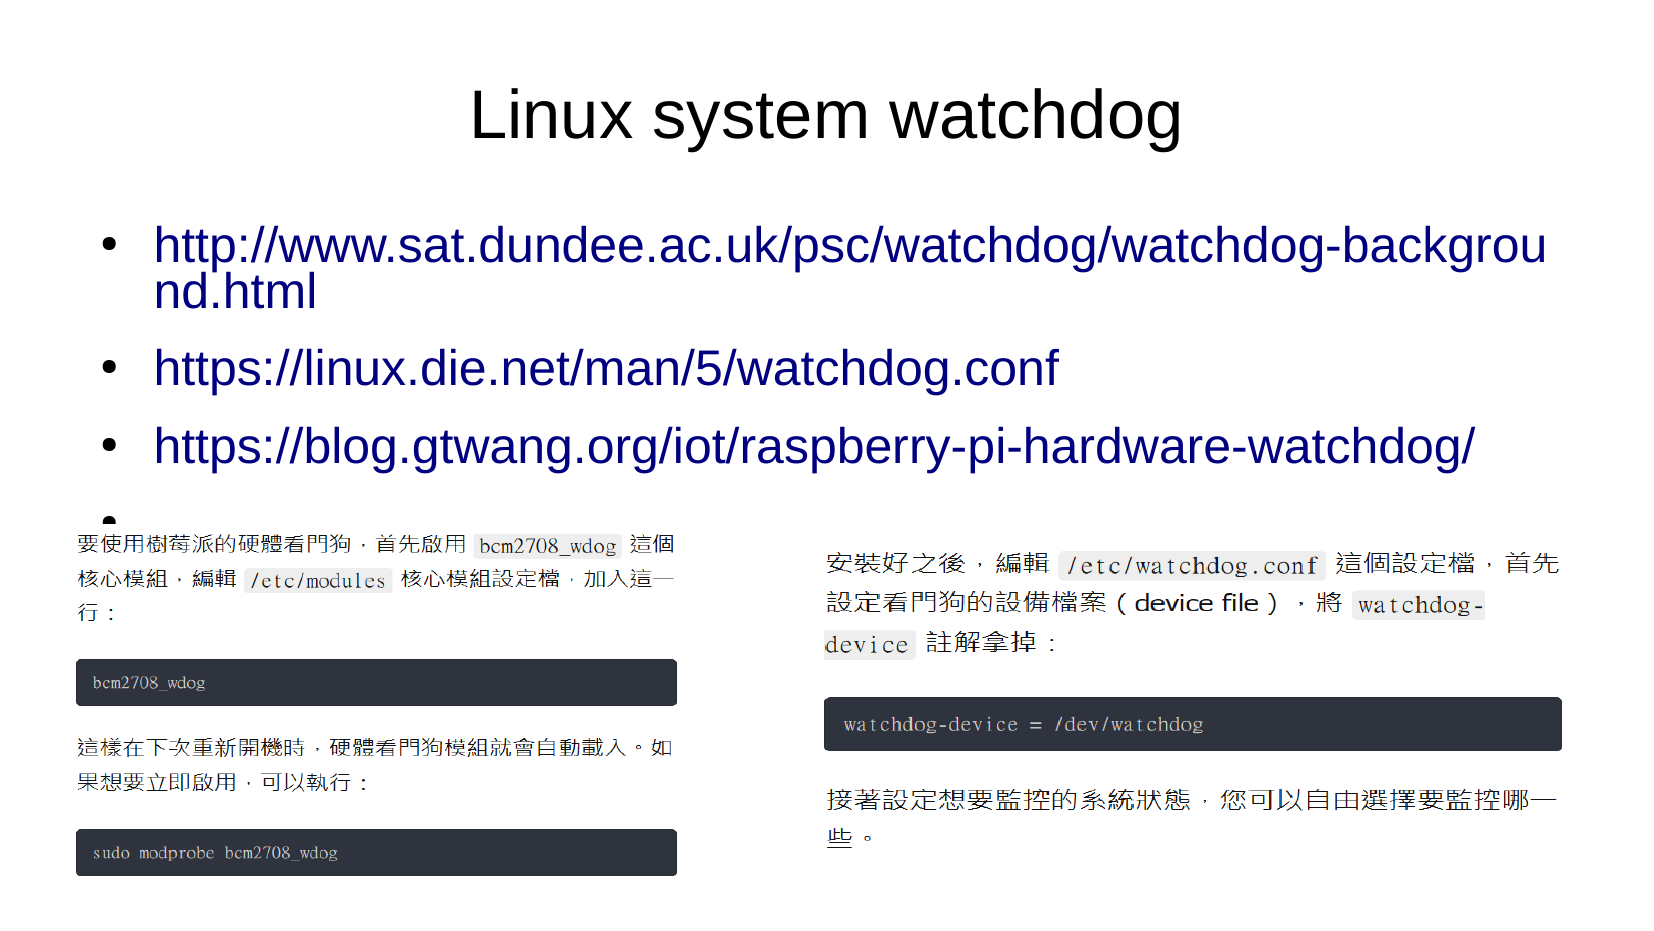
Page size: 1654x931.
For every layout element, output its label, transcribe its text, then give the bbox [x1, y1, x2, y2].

picture [795, 531, 1598, 871]
title Linux system watchdog [82, 37, 1571, 193]
list http://www.sat.dundee.ac.uk/psc/watchdog/watchdog-background.html https://linux.die.net/man/5/watchdog.conf https://blog.gtwang.org/iot/raspberry-pi-hardware-watchdog/ [82, 217, 1571, 758]
picture [52, 524, 706, 886]
